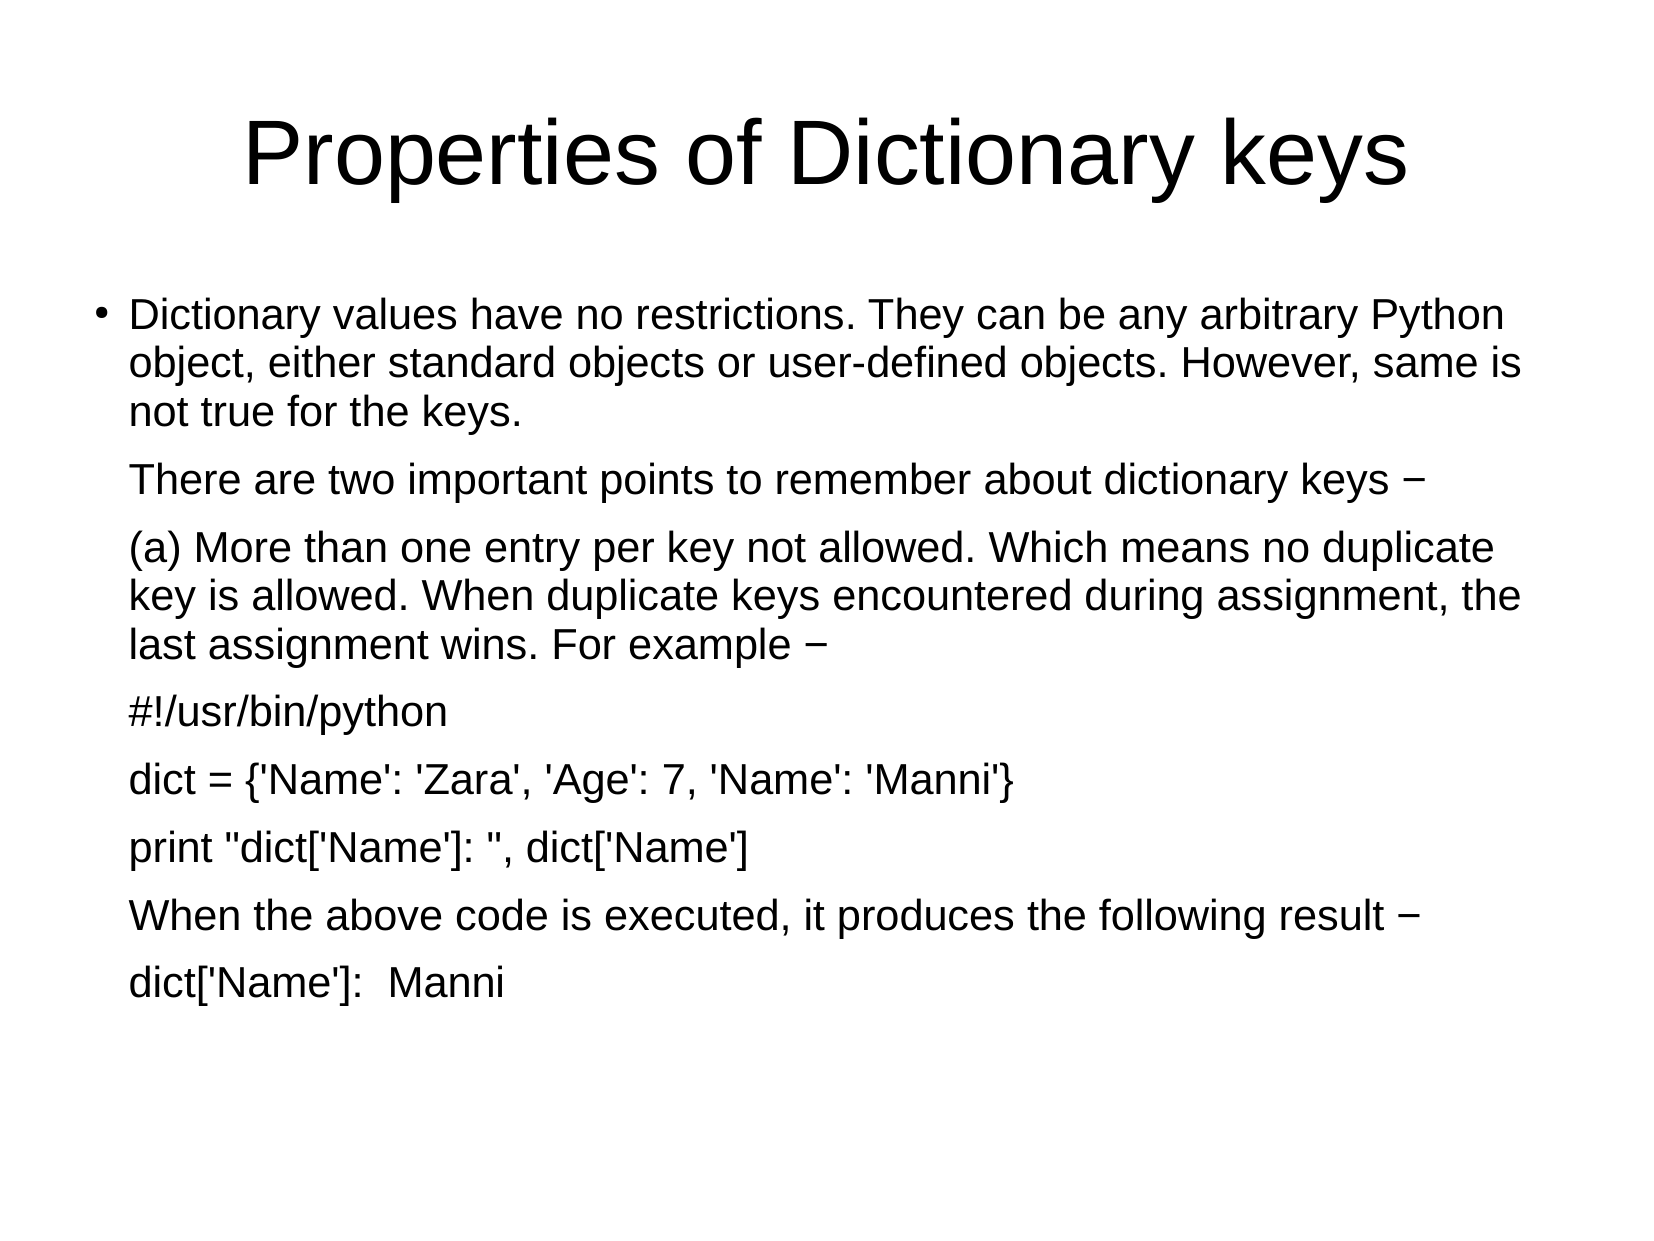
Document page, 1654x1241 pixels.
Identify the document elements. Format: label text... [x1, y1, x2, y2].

title Properties of Dictionary keys [82, 49, 1571, 257]
list Dictionary values have no restrictions. They can be any arbitrary Python object, either standard objects or user-defined objects. However, same is not true for the keys. There are two important points to remember about dictionary keys − (a) More than one entry per key not allowed. Which means no duplicate key is allowed. When duplicate keys encountered during assignment, the last assignment wins. For example − #!/usr/bin/python dict = {'Name': 'Zara', 'Age': 7, 'Name': 'Manni'} print "dict['Name']: ", dict['Name'] When the above code is executed, it produces the following result − dict['Name']: Manni [82, 290, 1571, 1010]
